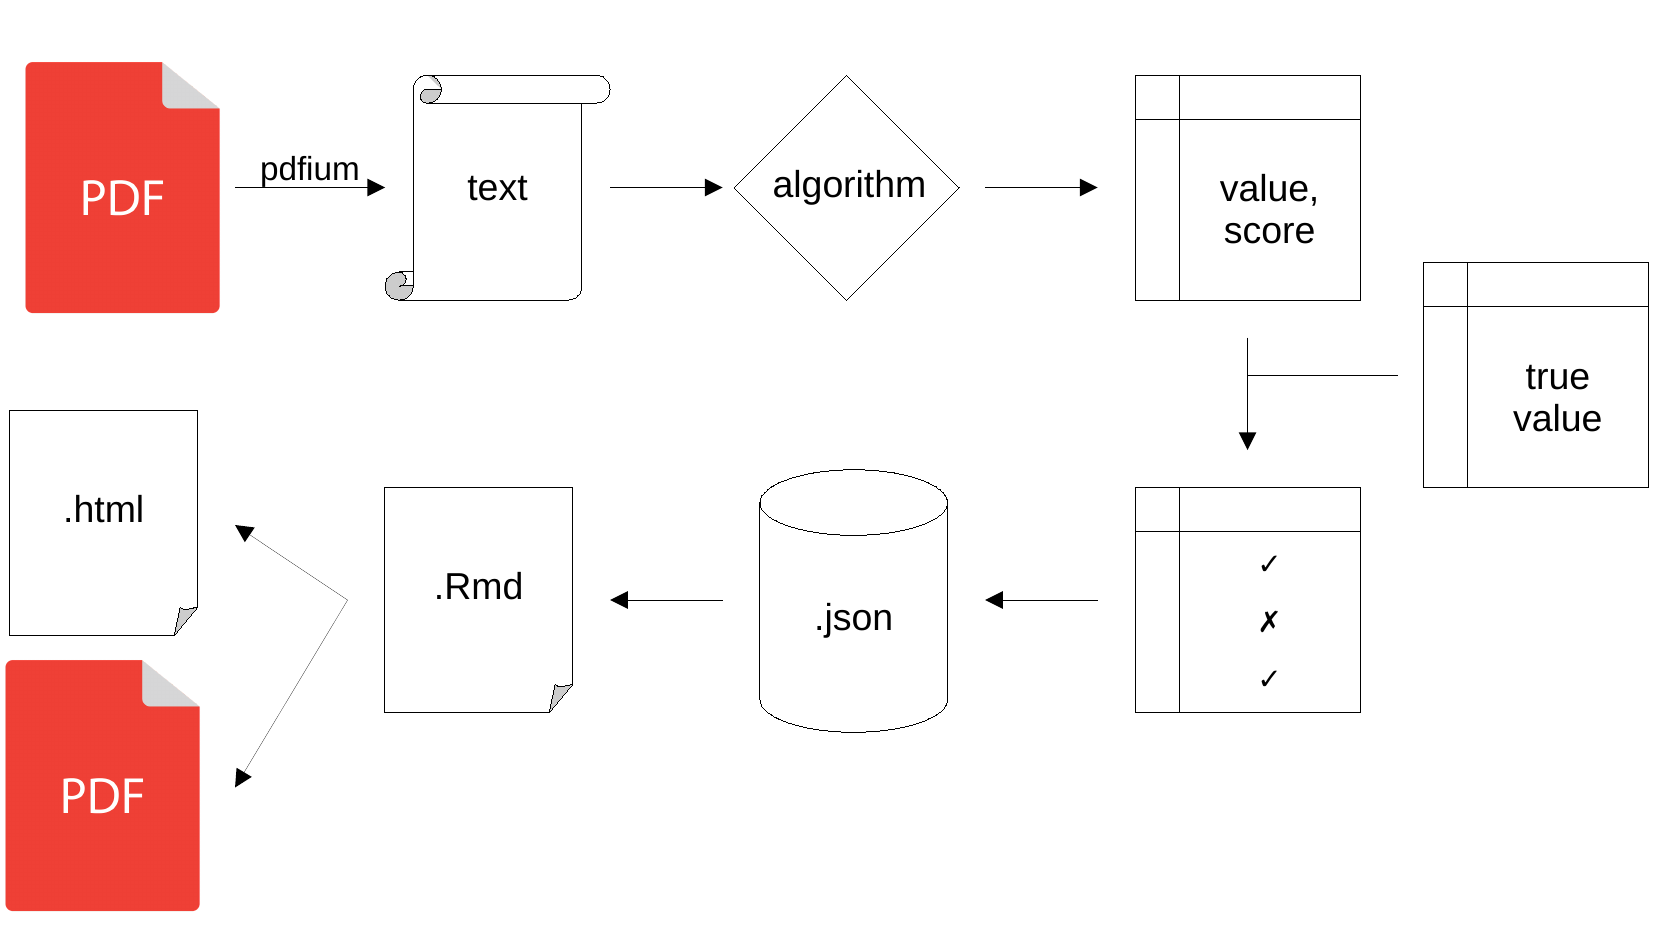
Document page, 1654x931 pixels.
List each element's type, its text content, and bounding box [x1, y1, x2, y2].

text_box [766, 75, 927, 155]
text_box .json [759, 503, 948, 733]
picture [0, 635, 253, 931]
text_box algorithm [757, 155, 946, 231]
text_box ✓ ✗ ✓ [1135, 487, 1361, 713]
text_box .html [9, 410, 198, 635]
picture [265, 164, 273, 178]
text_box text [433, 75, 611, 104]
picture [0, 37, 273, 338]
picture [265, 178, 273, 187]
text_box text [400, 75, 582, 301]
text_box .Rmd [384, 487, 573, 713]
text_box value, score [1135, 75, 1361, 301]
text_box [734, 164, 757, 211]
text_box true value [1423, 262, 1649, 488]
text_box [777, 231, 916, 301]
text_box [946, 174, 960, 201]
